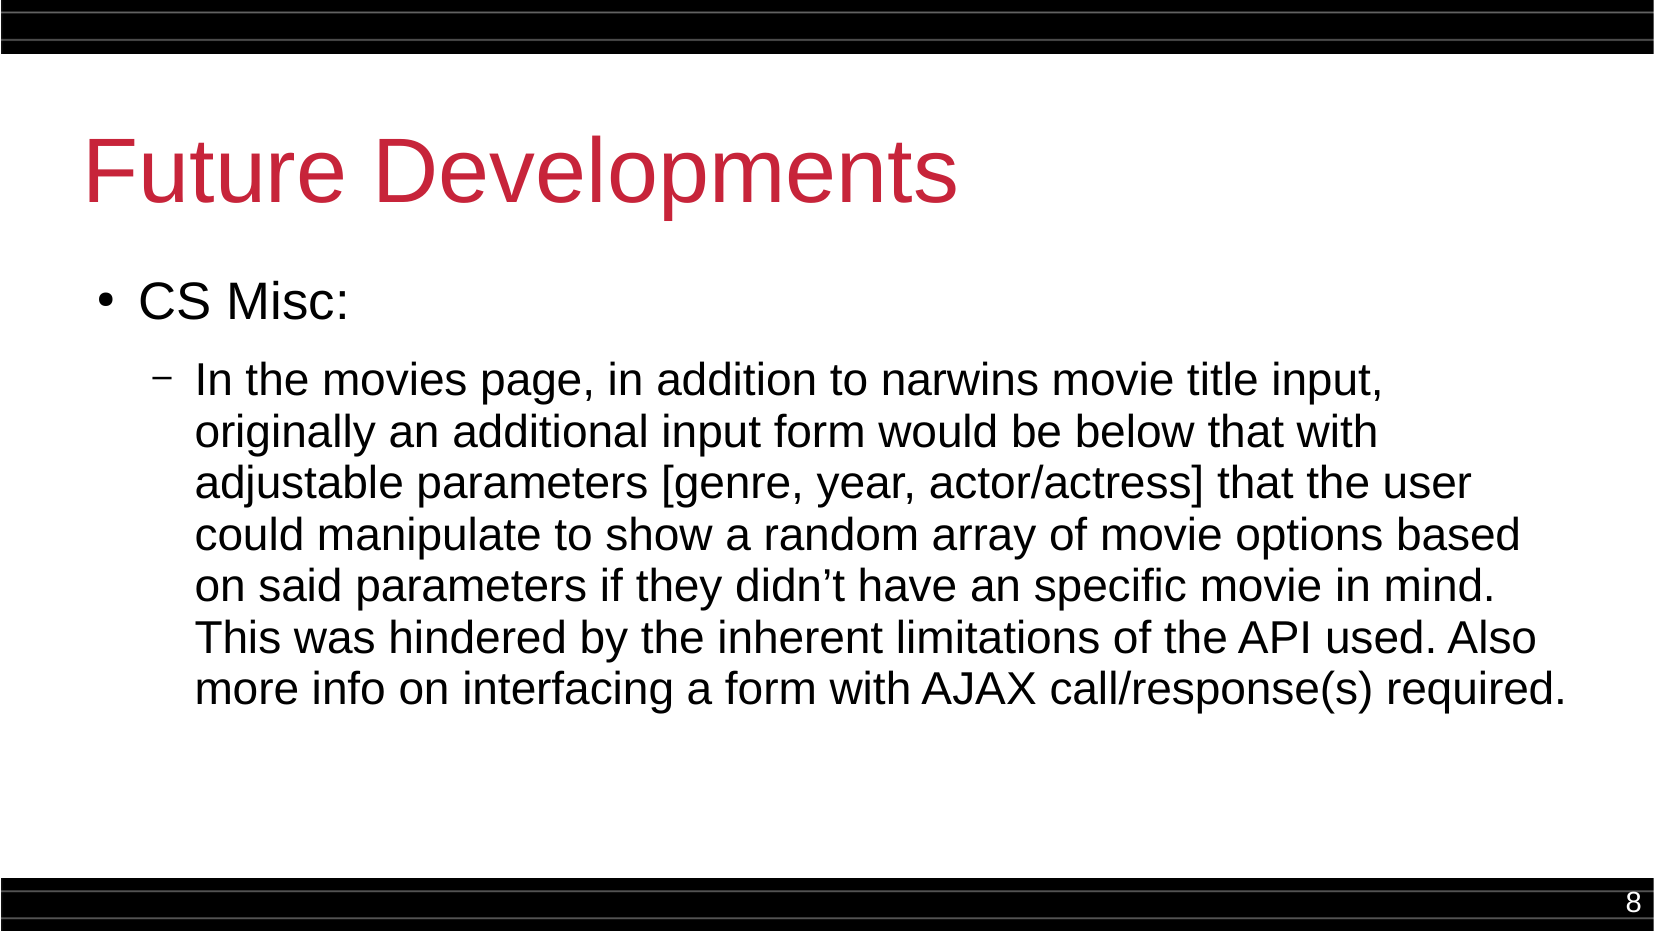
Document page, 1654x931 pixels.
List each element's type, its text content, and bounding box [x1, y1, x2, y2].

picture [1, 878, 1654, 931]
list CS Misc: In the movies page, in addition to narwins movie title input, originally an additional input form would be below that with adjustable parameters [genre, year, actor/actress] that the user could manipulate to show a random array of movie options based on said parameters if they didn’t have an specific movie in mind. This was hindered by the inherent limitations of the API used. Also more info on interfacing a form with AJAX call/response(s) required. [82, 271, 1571, 758]
title Future Developments [82, 92, 1571, 249]
picture [1, 0, 1654, 54]
